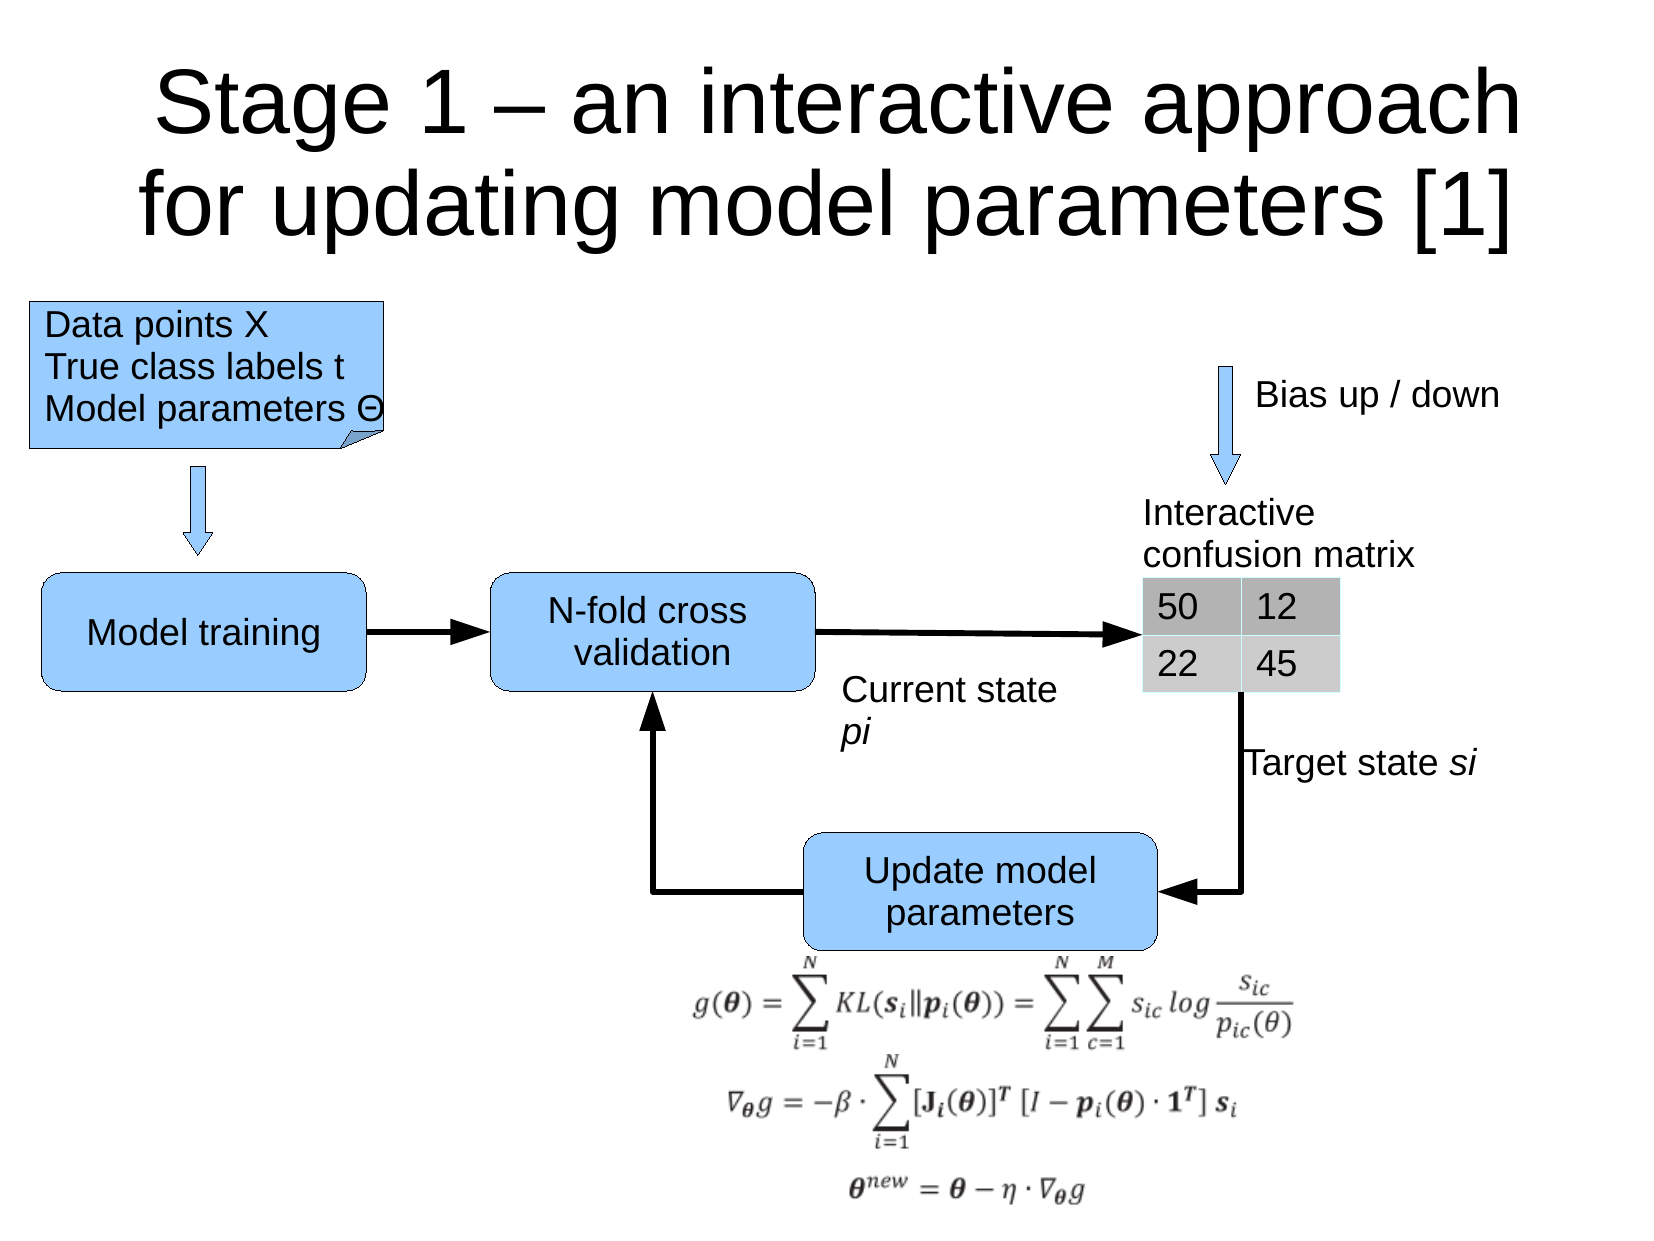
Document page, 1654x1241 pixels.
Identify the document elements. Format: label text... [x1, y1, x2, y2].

text_box Model training [41, 572, 367, 692]
text_box Interactive confusion matrix [1127, 484, 1483, 584]
text_box Data points X True class labels t Model parameters Θ [29, 301, 384, 449]
table_cell 22 [1143, 636, 1241, 692]
text_box Current state pi [826, 661, 1093, 761]
table_header 12 [1242, 584, 1340, 635]
text_box [1210, 366, 1241, 485]
table_header 50 [1143, 584, 1241, 635]
text_box Target state si [1228, 734, 1238, 792]
picture [672, 956, 1300, 1152]
text_box N-fold cross validation [490, 572, 816, 692]
text_box Target state si [1244, 734, 1524, 792]
title Stage 1 – an interactive approach for updating model parameters [1] [82, 49, 1571, 257]
text_box [183, 466, 213, 556]
text_box Bias up / down [1240, 366, 1536, 423]
table_cell 45 [1242, 636, 1340, 692]
chart [779, 577, 898, 637]
picture [842, 1157, 1093, 1216]
text_box Update model parameters [803, 832, 1158, 951]
